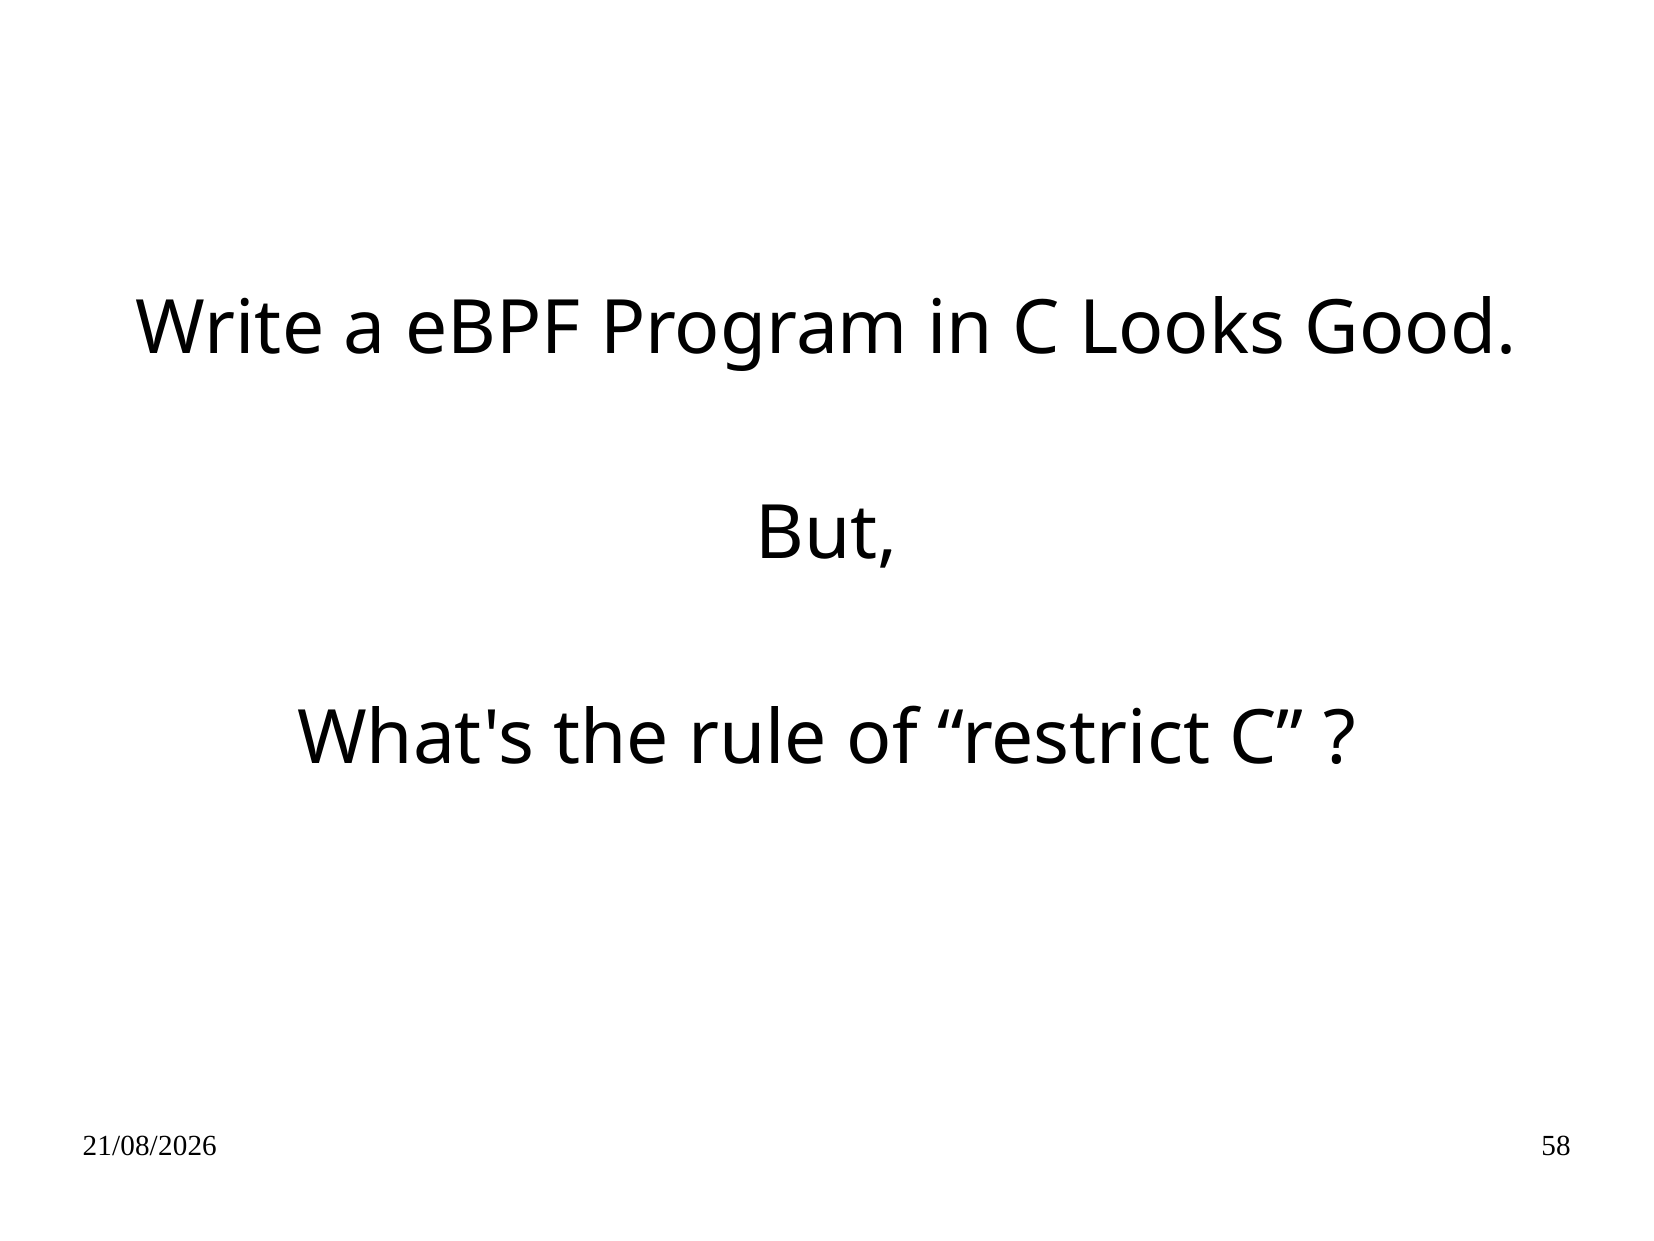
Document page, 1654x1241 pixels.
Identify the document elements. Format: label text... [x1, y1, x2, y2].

subtitle Write a eBPF Program in C Looks Good. But, What's the rule of “restrict C” ? [82, 49, 1571, 1010]
